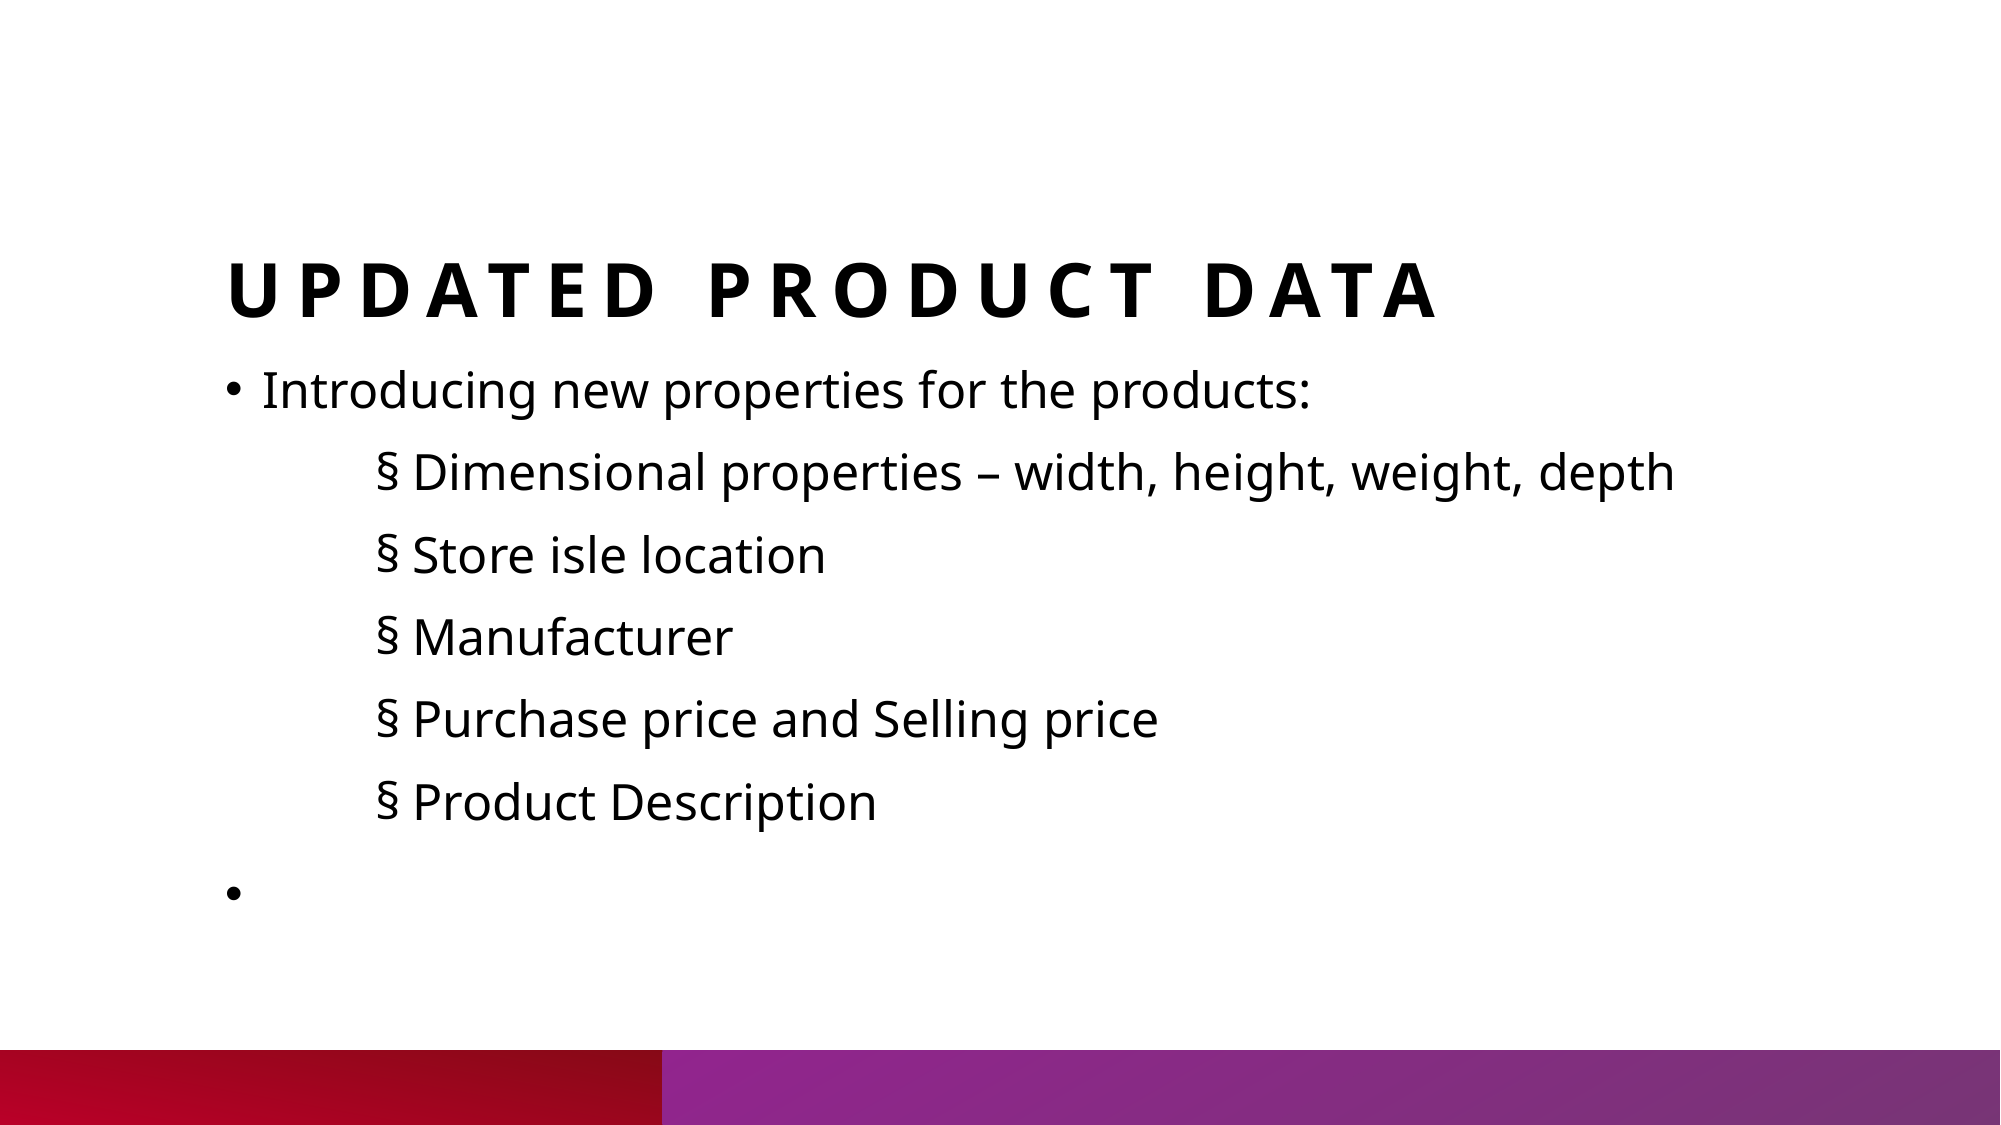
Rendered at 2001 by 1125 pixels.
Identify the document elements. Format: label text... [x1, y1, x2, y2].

title Updated product data [225, 130, 1906, 334]
list Introducing new properties for the products: Dimensional properties – width, height, weight, depth Store isle location Manufacturer Purchase price and Selling price Product Description [225, 346, 1906, 996]
